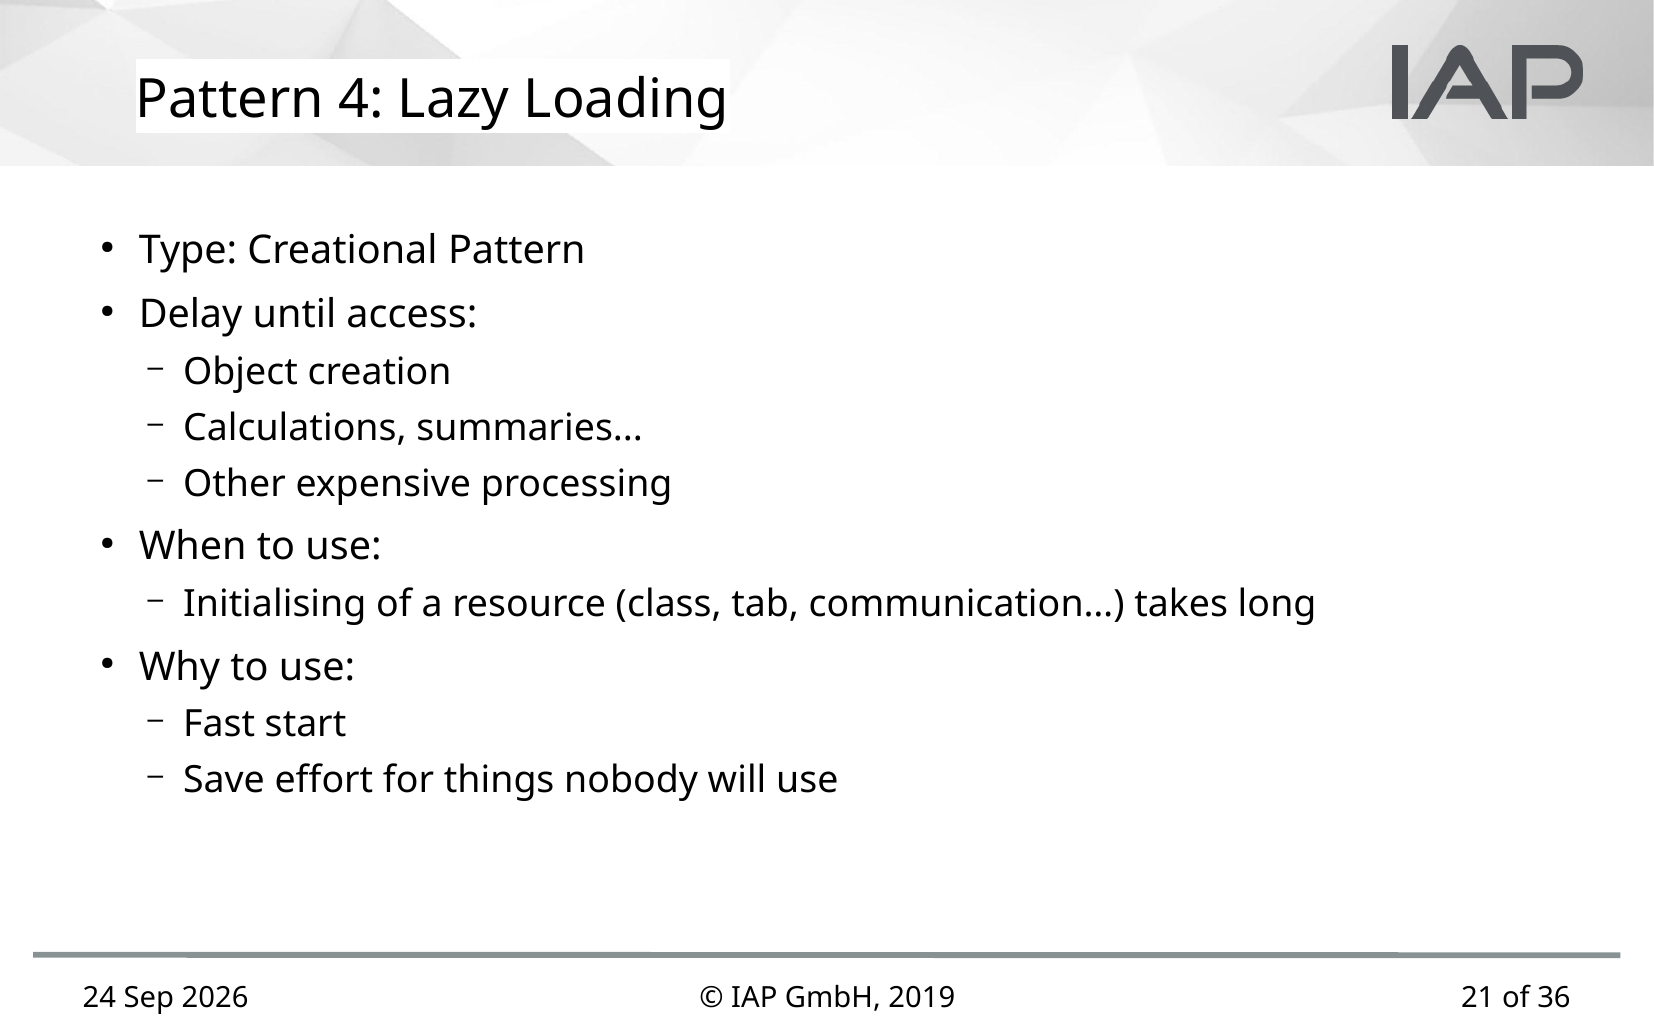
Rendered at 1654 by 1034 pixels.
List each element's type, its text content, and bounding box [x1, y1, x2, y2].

picture [0, 0, 1654, 166]
title Pattern 4: Lazy Loading [135, 41, 1264, 152]
list Type: Creational Pattern Delay until access: Object creation Calculations, summaries... Other expensive processing When to use: Initialising of a resource (class, tab, communication…) takes long Why to use: Fast start Save effort for things nobody will use [82, 221, 1571, 916]
